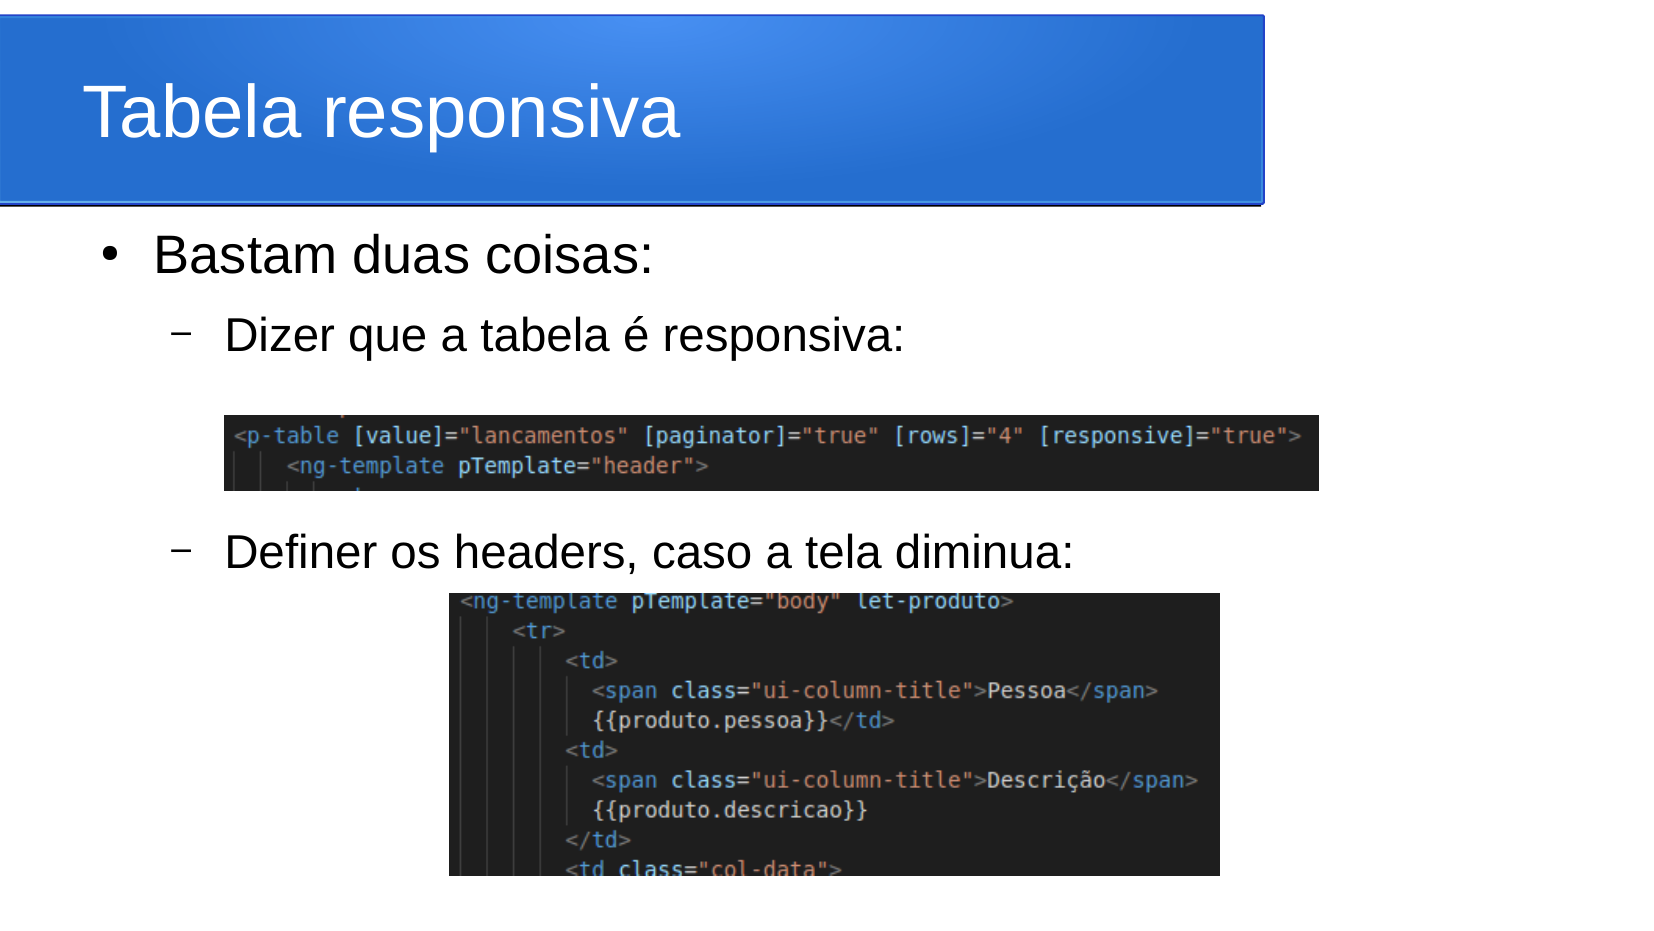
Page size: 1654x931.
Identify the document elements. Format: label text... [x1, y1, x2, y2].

picture [449, 593, 1220, 876]
list Bastam duas coisas: Dizer que a tabela é responsiva: Definer os headers, caso a tela diminua: [82, 224, 1571, 764]
title Tabela responsiva [82, 35, 1235, 189]
picture [224, 415, 1319, 491]
